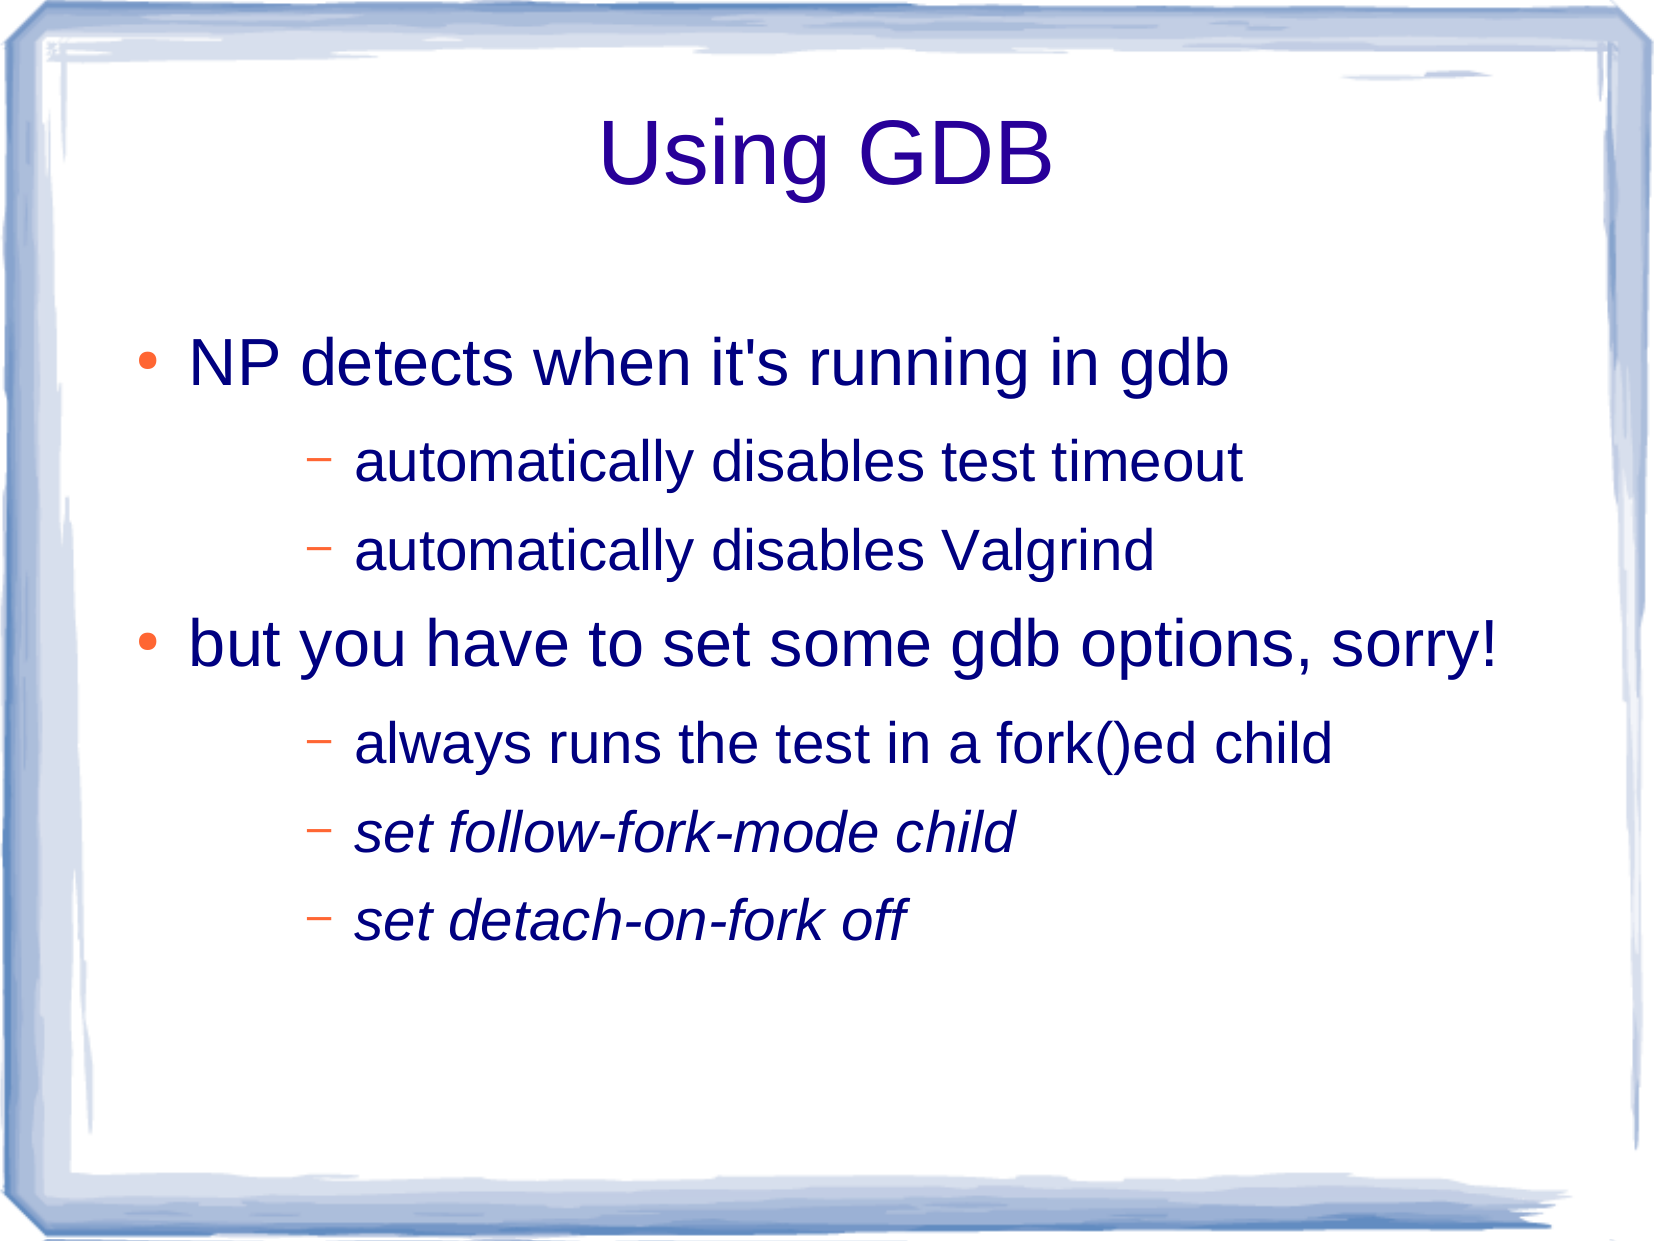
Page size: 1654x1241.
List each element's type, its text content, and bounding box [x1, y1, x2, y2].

title Using GDB [82, 56, 1571, 250]
picture [0, 0, 1654, 1241]
list NP detects when it's running in gdb automatically disables test timeout automatically disables Valgrind but you have to set some gdb options, sorry! always runs the test in a fork()ed child set follow-fork-mode child set detach-on-fork off [118, 324, 1571, 1129]
